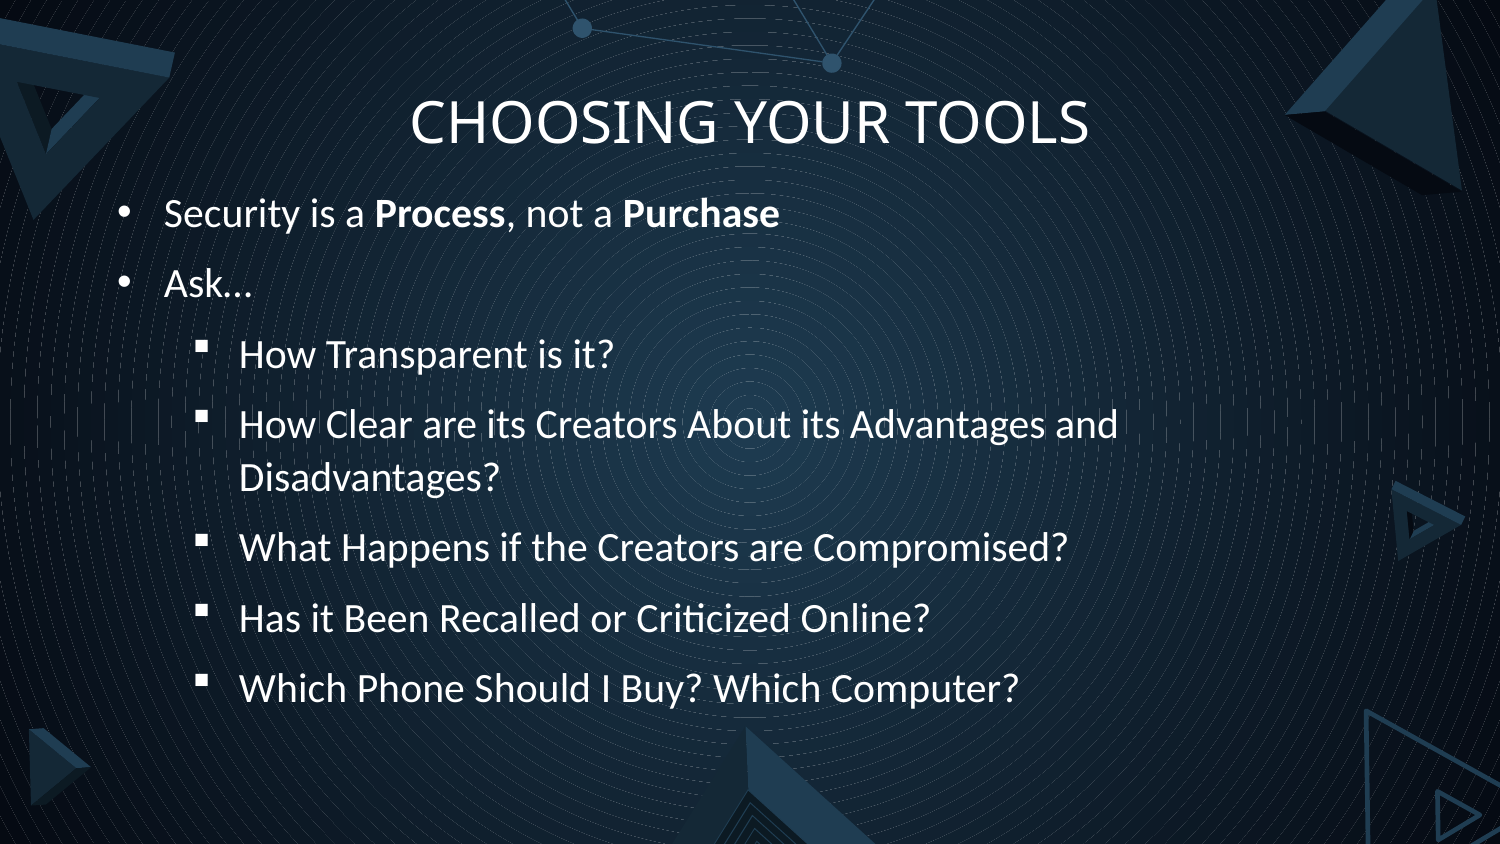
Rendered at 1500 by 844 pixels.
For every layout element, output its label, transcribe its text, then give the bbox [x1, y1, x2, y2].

list Security is a Process, not a Purchase Ask… How Transparent is it? How Clear are its Creators About its Advantages and Disadvantages? What Happens if the Creators are Compromised? Has it Been Recalled or Criticized Online? Which Phone Should I Buy? Which Computer? [116, 167, 1383, 770]
title CHOOSING YOUR TOOLS [116, 96, 1383, 145]
